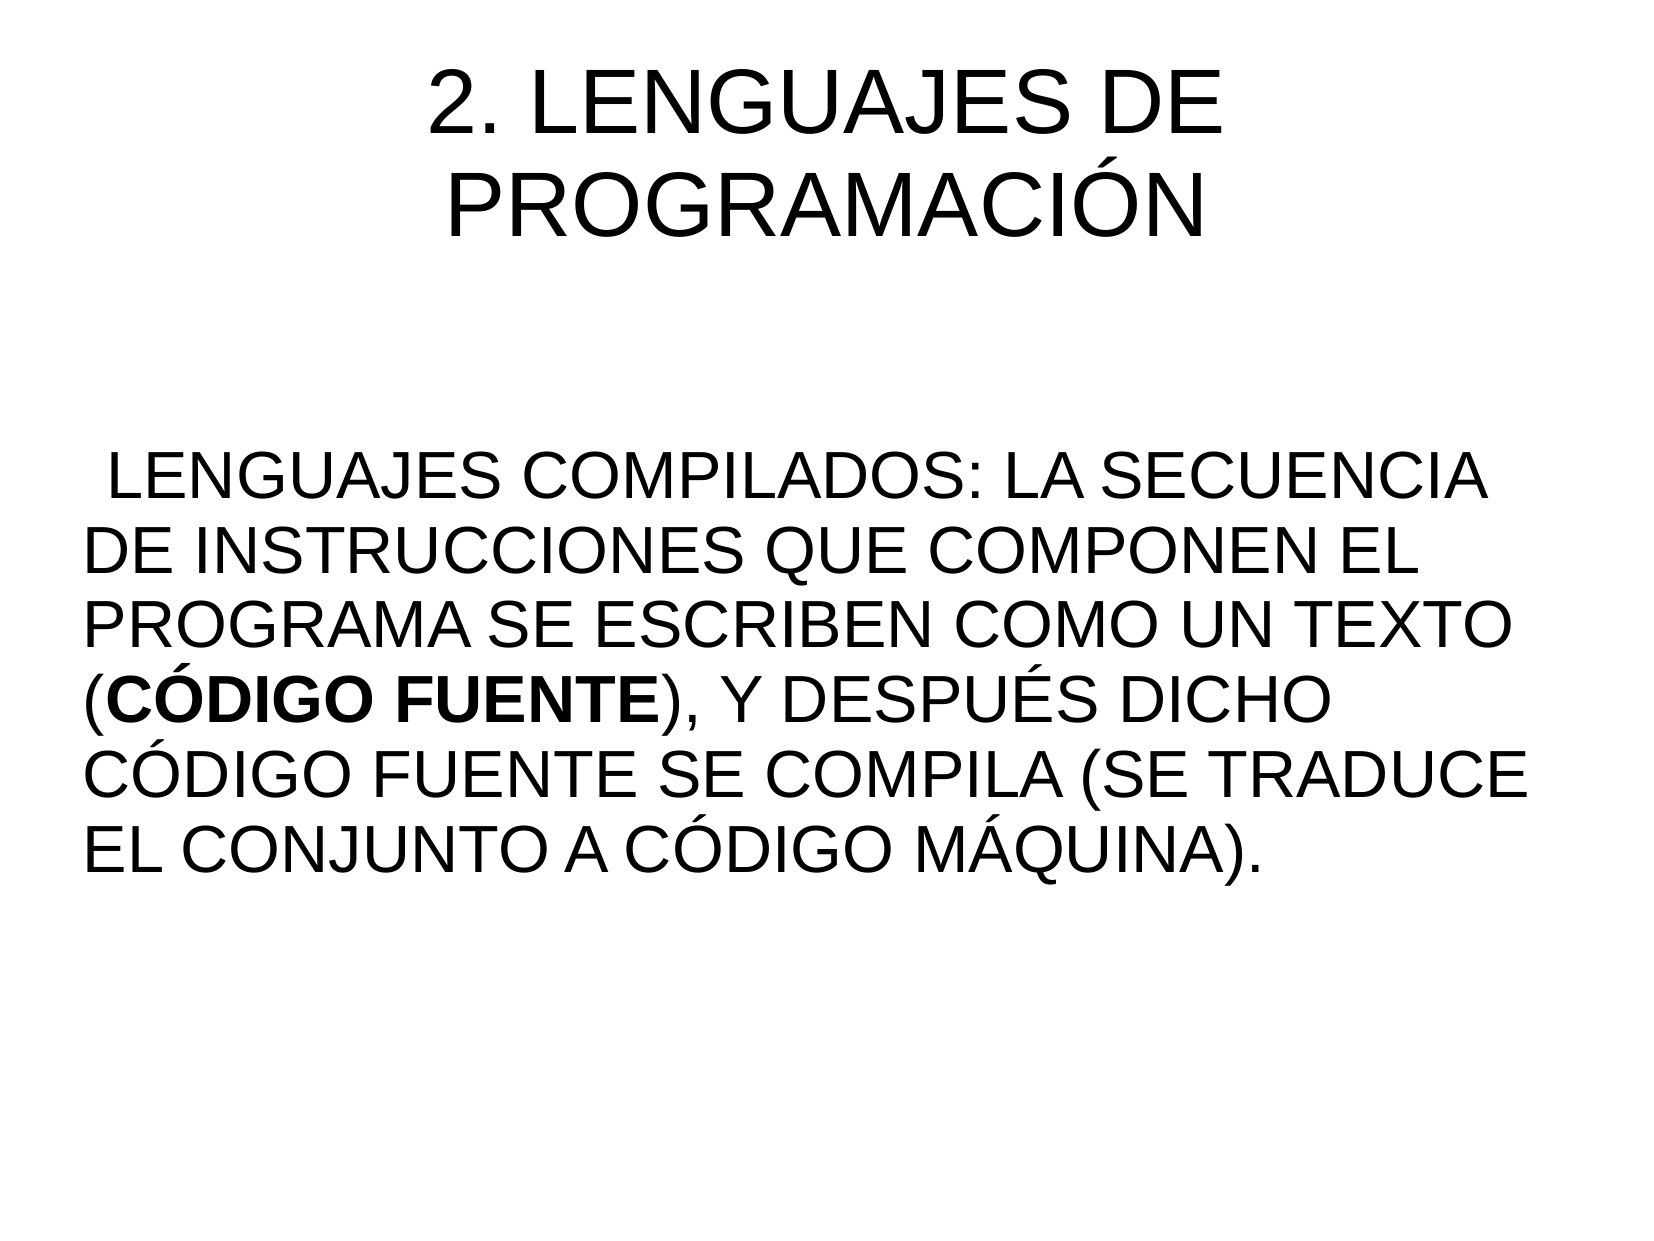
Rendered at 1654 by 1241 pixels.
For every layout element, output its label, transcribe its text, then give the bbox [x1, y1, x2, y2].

title 2. LENGUAJES DE PROGRAMACIÓN [82, 49, 1571, 257]
subtitle LENGUAJES COMPILADOS: LA SECUENCIA DE INSTRUCCIONES QUE COMPONEN EL PROGRAMA SE ESCRIBEN COMO UN TEXTO (CÓDIGO FUENTE), Y DESPUÉS DICHO CÓDIGO FUENTE SE COMPILA (SE TRADUCE EL CONJUNTO A CÓDIGO MÁQUINA). [82, 290, 1571, 1109]
